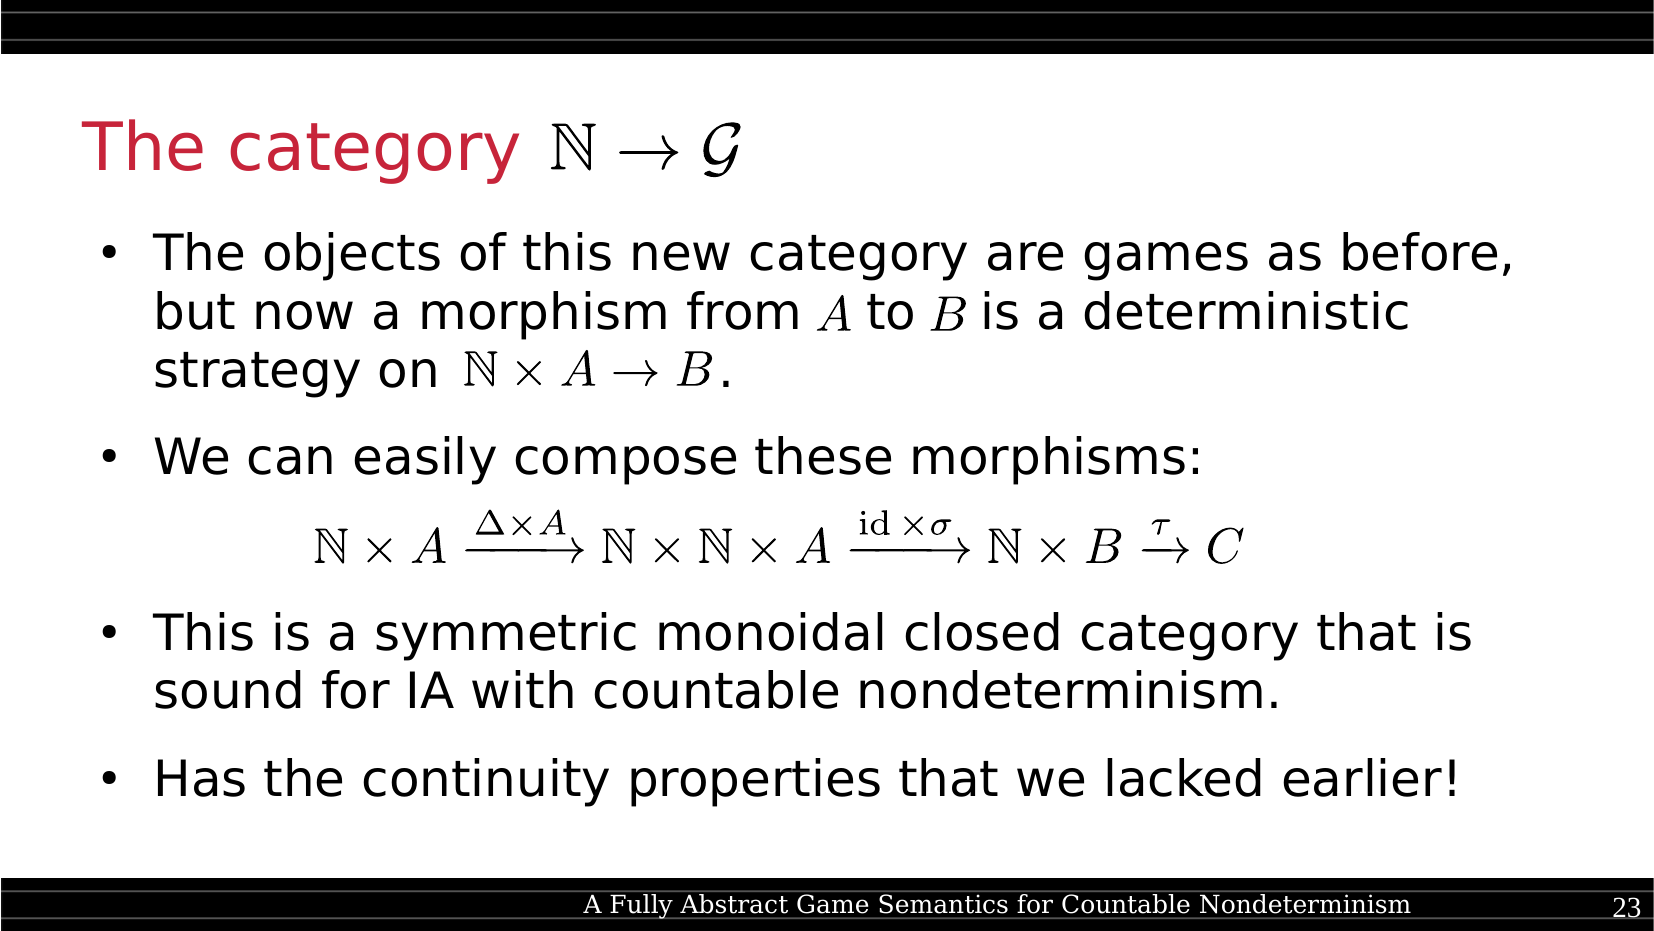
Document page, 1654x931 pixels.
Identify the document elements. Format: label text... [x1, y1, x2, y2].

list The objects of this new category are games as before, but now a morphism from to is a deterministic strategy on . We can easily compose these morphisms: This is a symmetric monoidal closed category that is sound for IA with countable nondeterminism. Has the continuity properties that we lacked earlier! [82, 224, 1571, 827]
text_box [928, 296, 969, 331]
text_box [312, 509, 1245, 567]
picture [1, 878, 1654, 931]
picture [1, 0, 1654, 54]
text_box [462, 349, 715, 390]
text_box [814, 294, 853, 331]
text_box [549, 122, 745, 178]
title The category [82, 69, 1571, 224]
